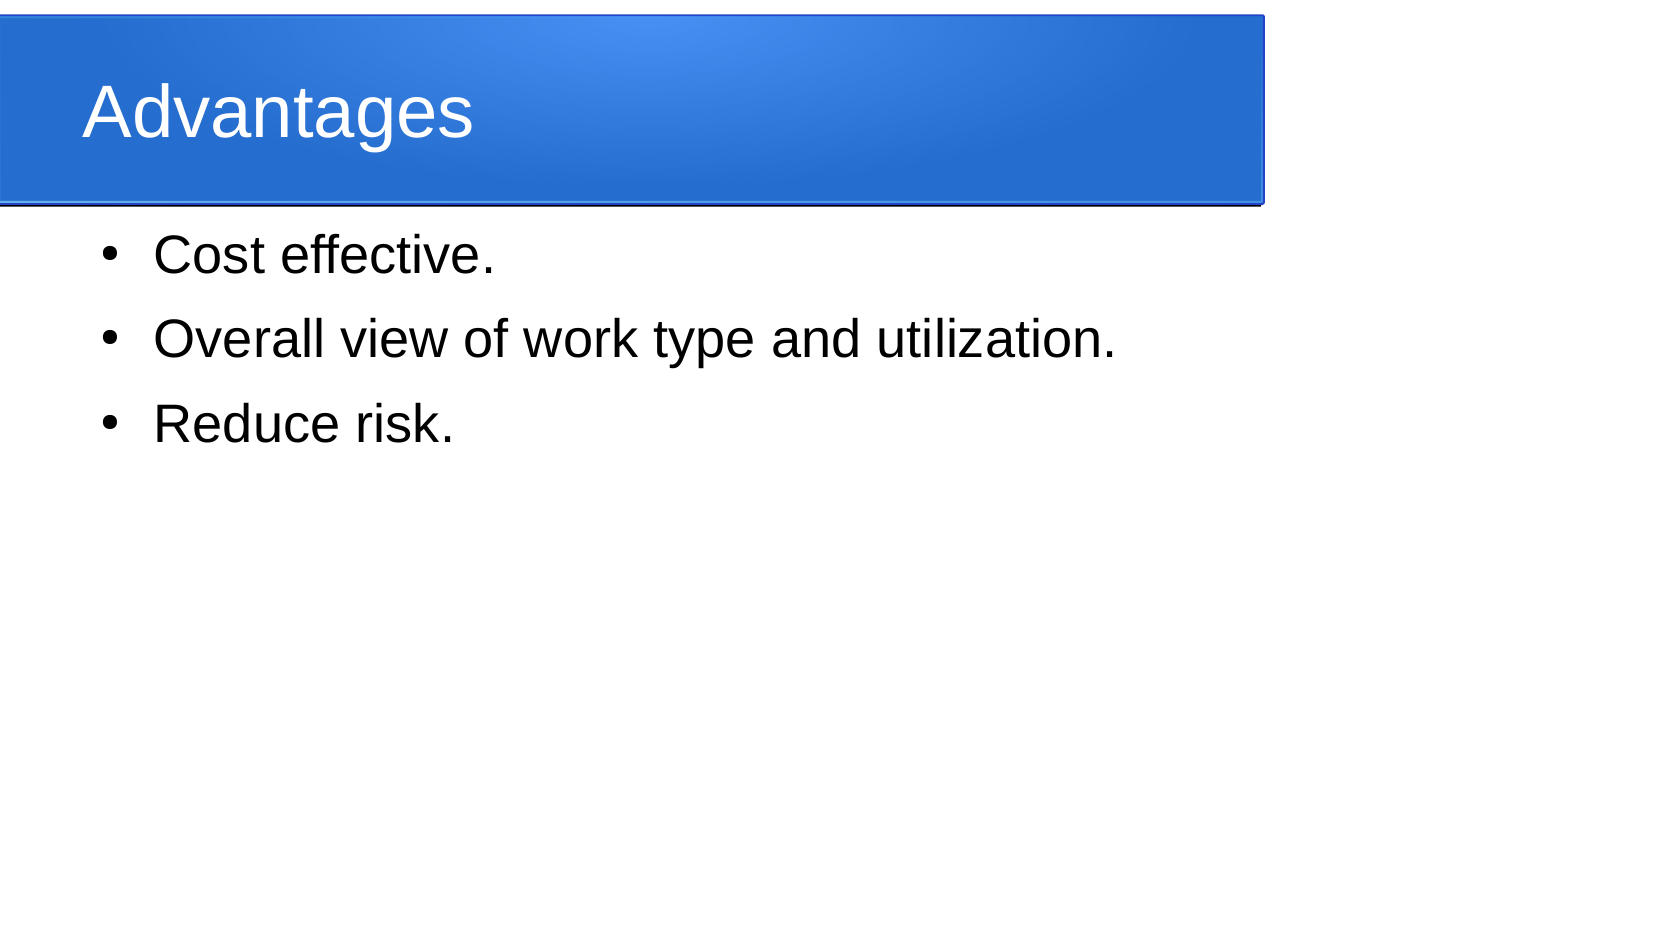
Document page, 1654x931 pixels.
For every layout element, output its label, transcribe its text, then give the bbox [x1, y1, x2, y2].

title Advantages [82, 35, 1235, 189]
list Cost effective. Overall view of work type and utilization. Reduce risk. [82, 224, 1571, 764]
